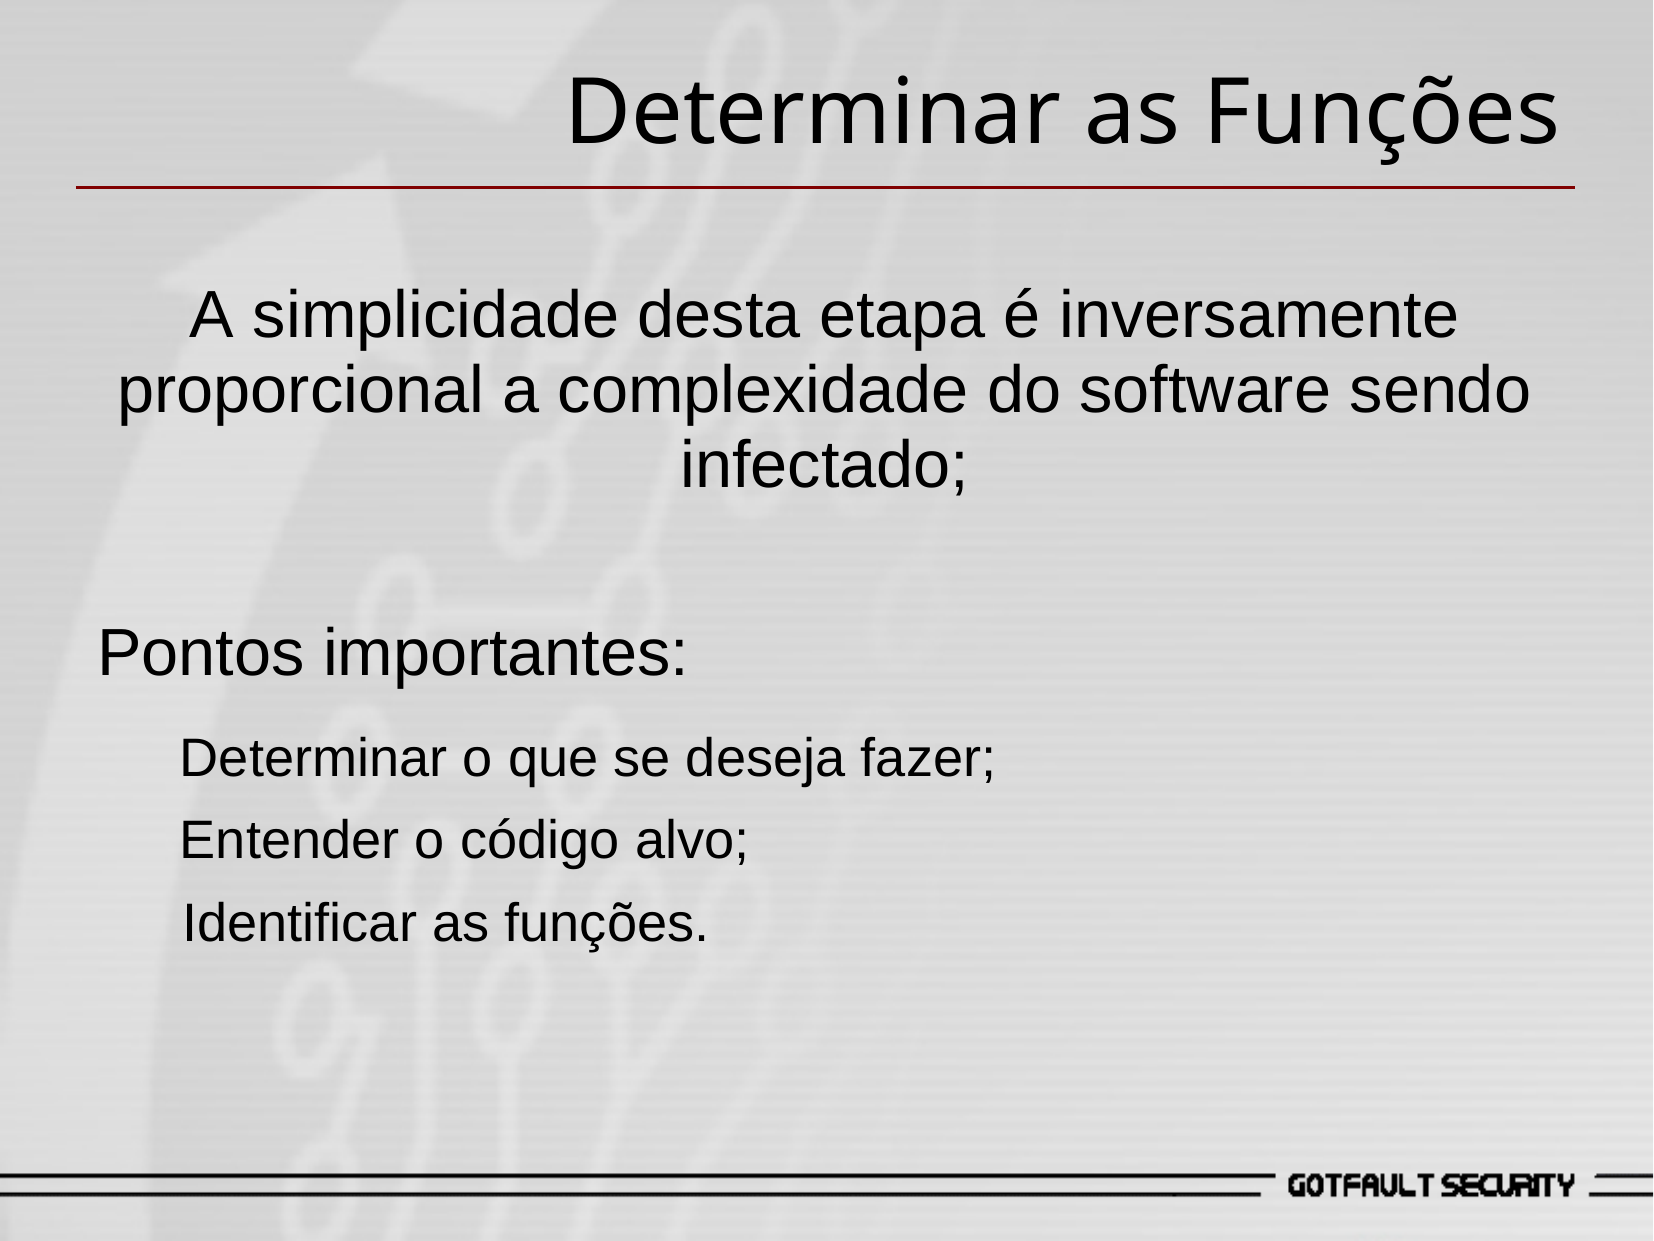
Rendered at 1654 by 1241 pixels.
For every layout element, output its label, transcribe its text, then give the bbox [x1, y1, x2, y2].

text_box Identificar as funções. [152, 885, 1076, 968]
text_box Determinar o que se deseja fazer; [150, 719, 1336, 802]
text_box Pontos importantes: [82, 607, 848, 706]
text_box A simplicidade desta etapa é inversamente proporcional a complexidade do software sendo infectado; [75, 270, 1576, 534]
picture [0, 0, 1654, 1241]
text_box Determinar as Funções [75, 37, 1576, 196]
text_box Entender o código alvo; [150, 802, 976, 885]
